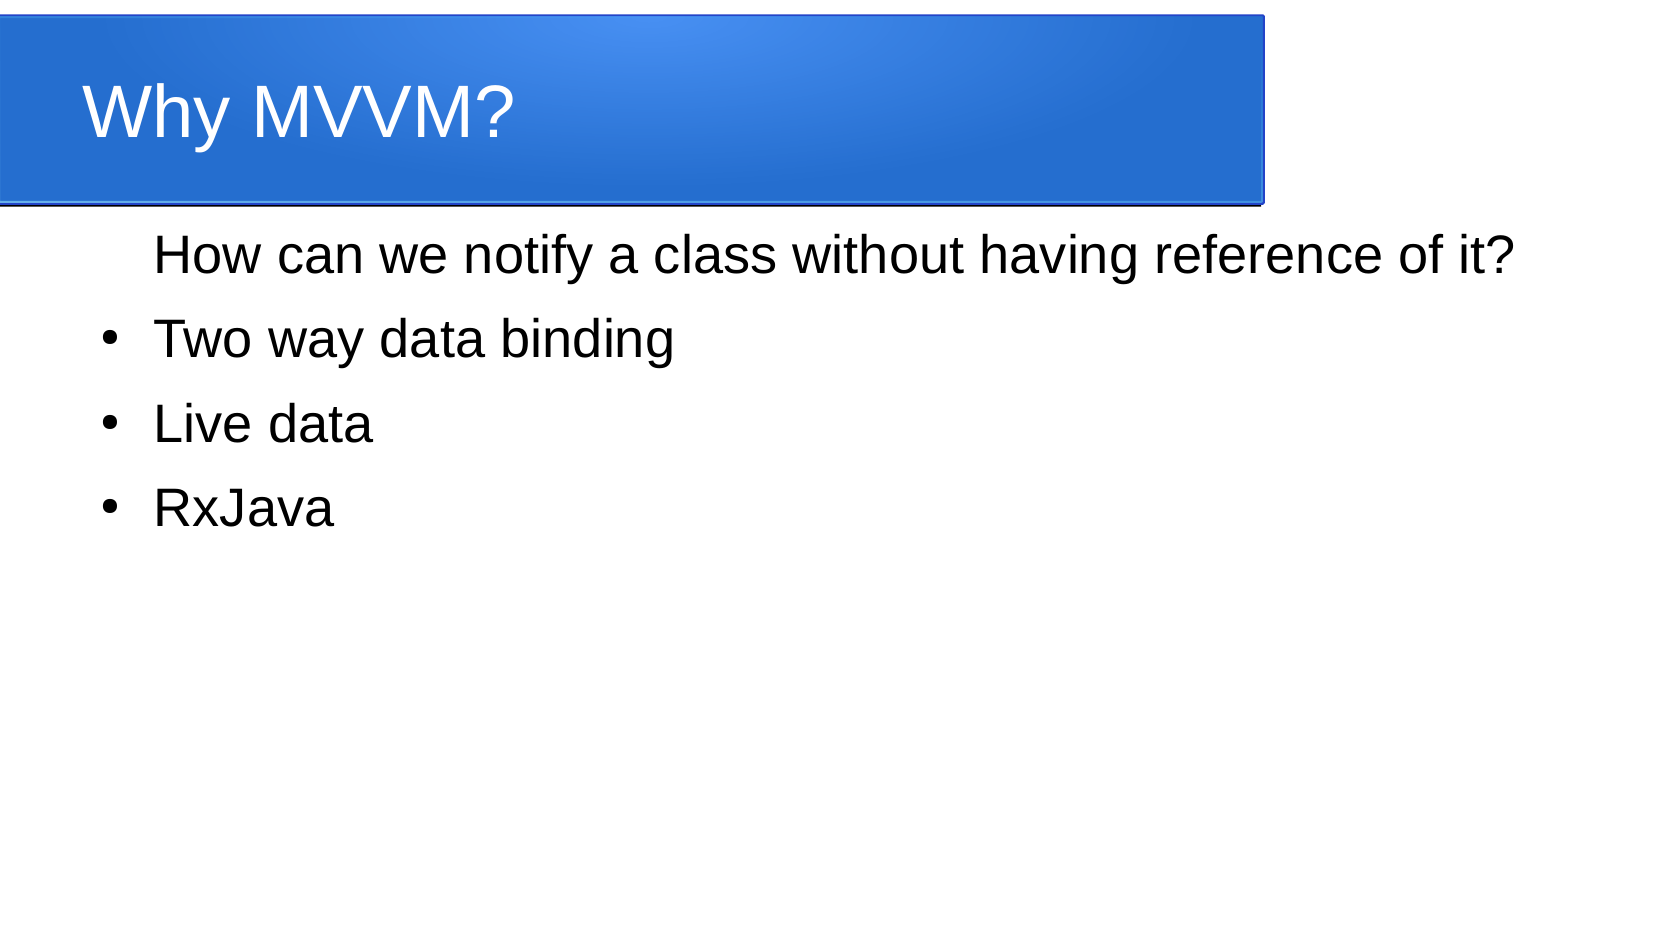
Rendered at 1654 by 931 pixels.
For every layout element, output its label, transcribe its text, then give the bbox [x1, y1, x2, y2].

title Why MVVM? [82, 35, 1235, 189]
list How can we notify a class without having reference of it? Two way data binding Live data RxJava [82, 224, 1571, 764]
